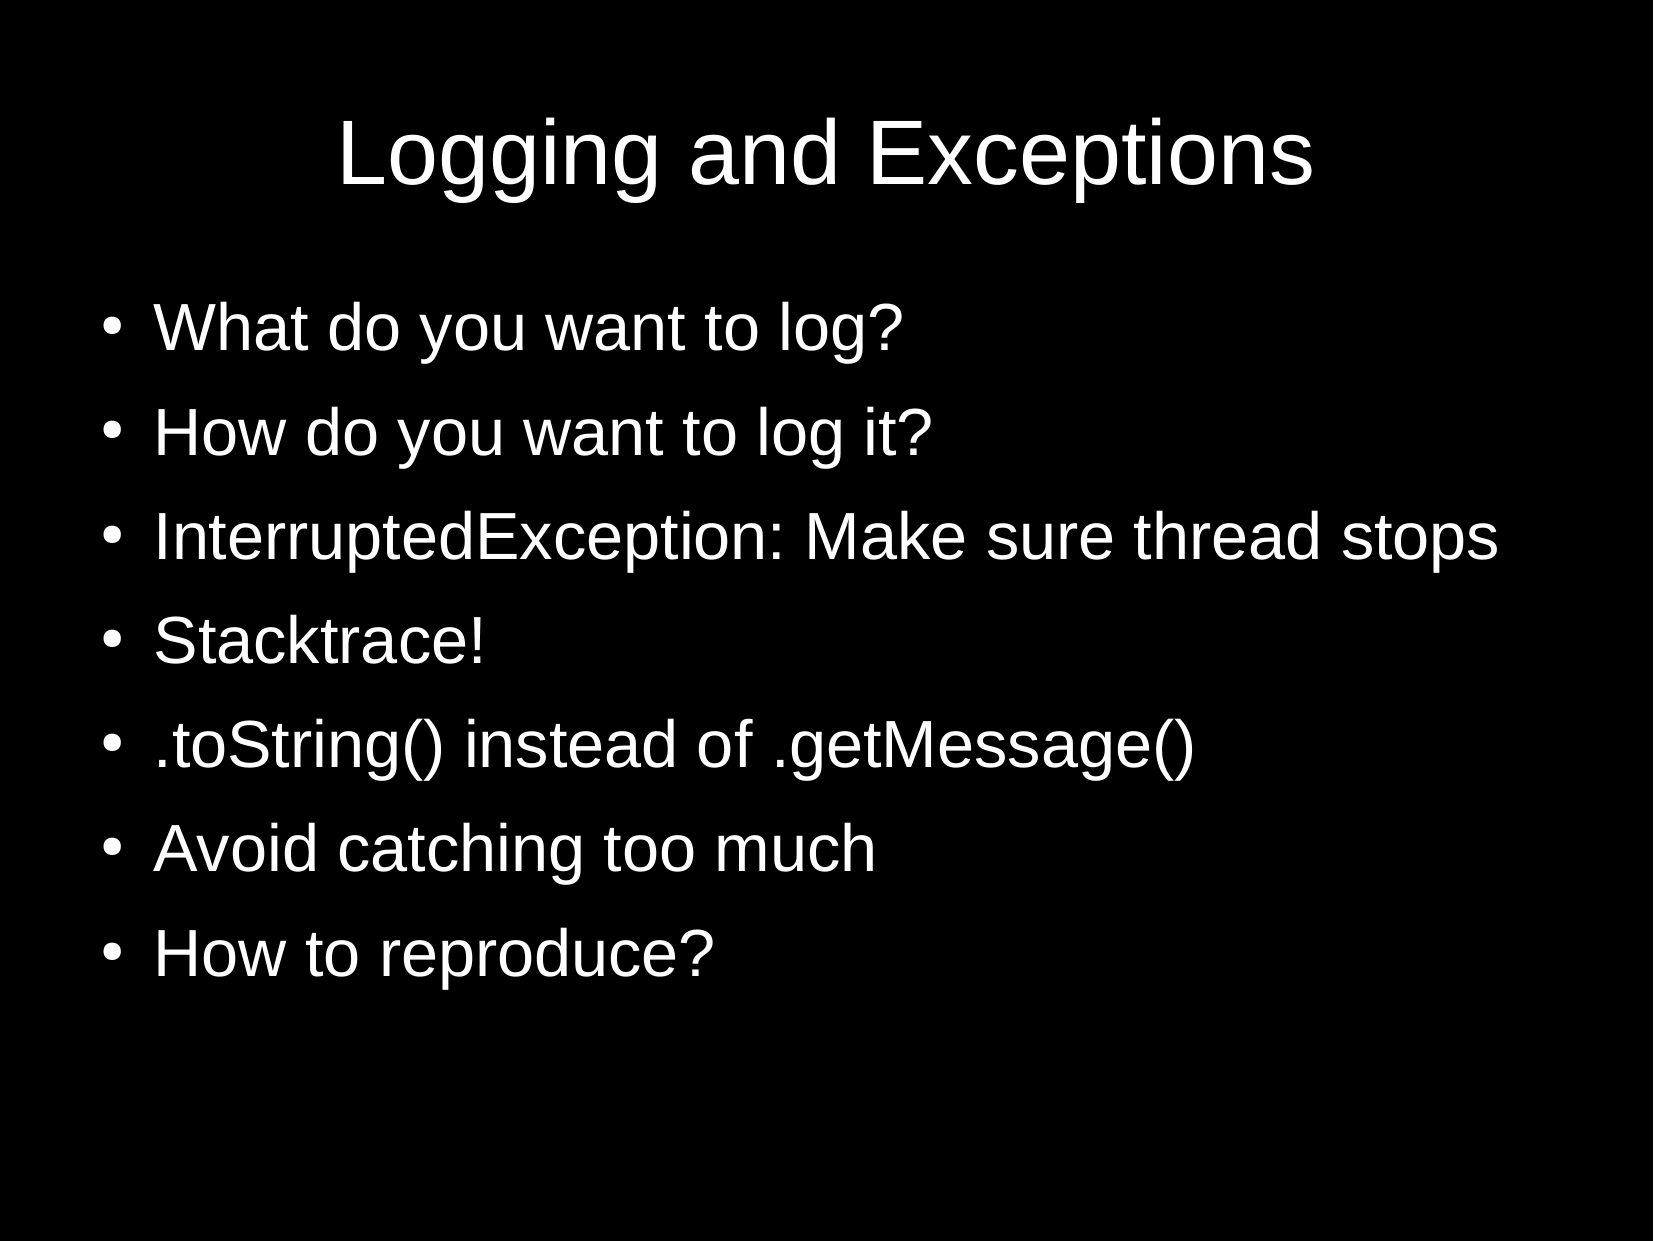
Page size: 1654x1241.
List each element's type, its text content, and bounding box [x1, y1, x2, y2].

list What do you want to log? How do you want to log it? InterruptedException: Make sure thread stops Stacktrace! .toString() instead of .getMessage() Avoid catching too much How to reproduce? [82, 290, 1571, 1109]
title Logging and Exceptions [82, 49, 1571, 257]
